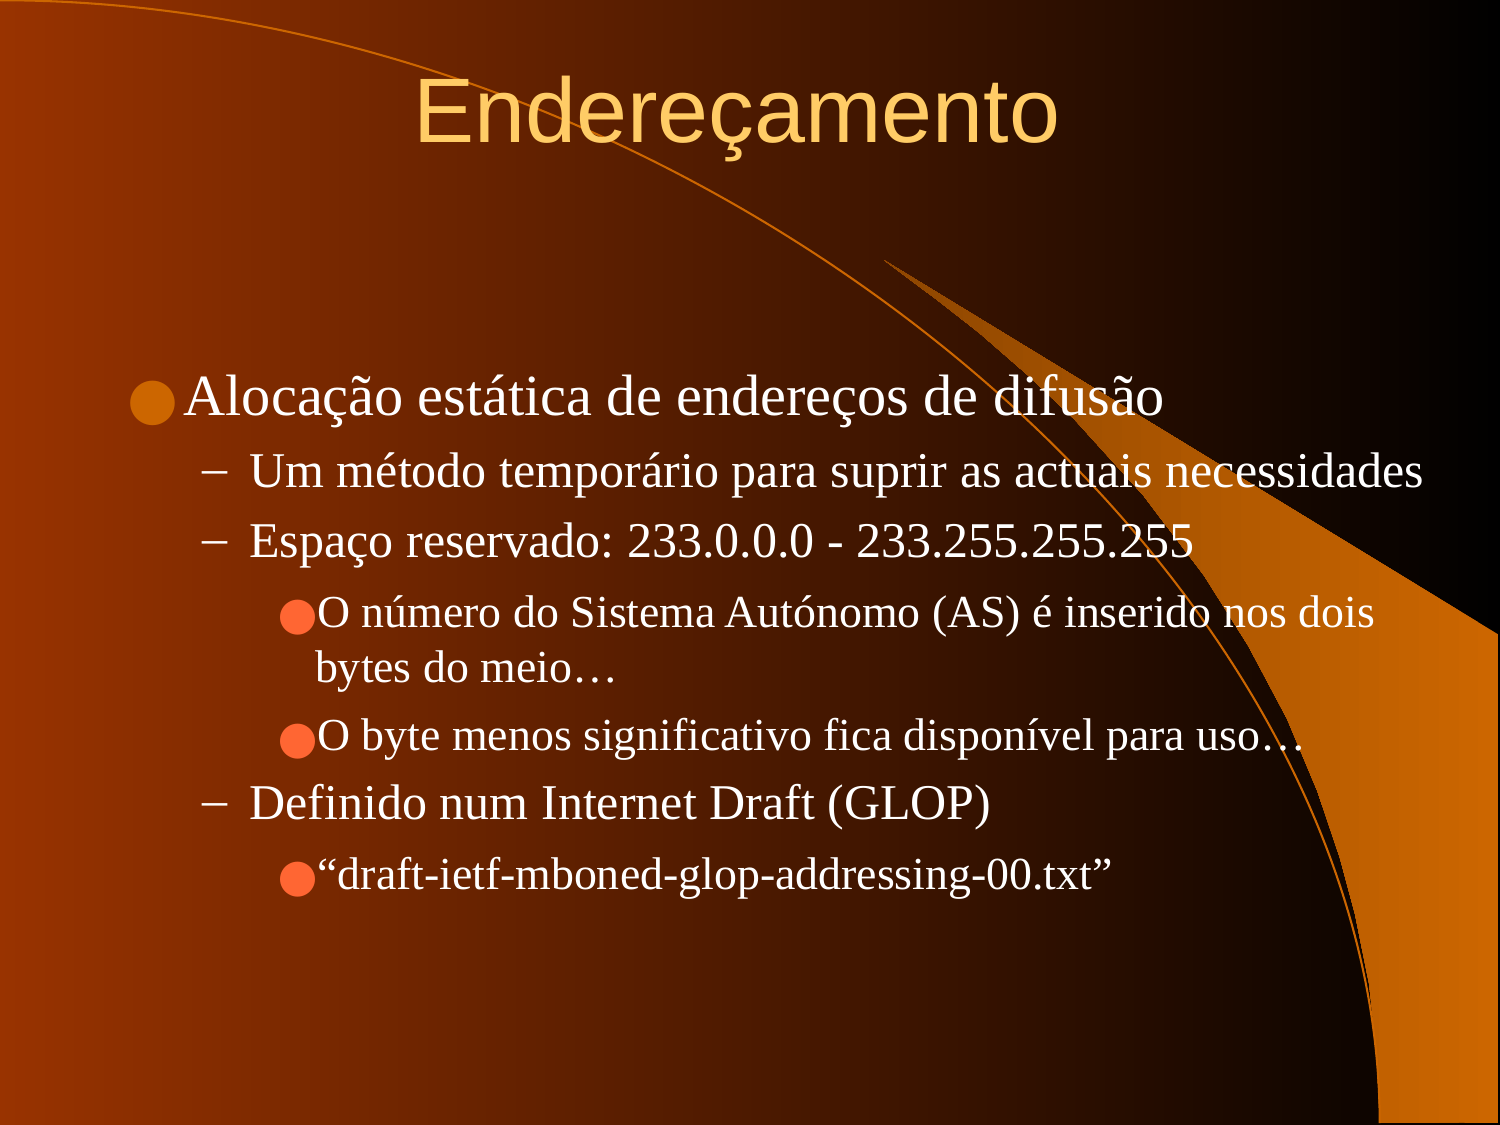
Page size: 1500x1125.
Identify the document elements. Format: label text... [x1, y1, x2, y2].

list Alocação estática de endereços de difusão Um método temporário para suprir as actuais necessidades Espaço reservado: 233.0.0.0 - 233.255.255.255 O número do Sistema Autónomo (AS) é inserido nos dois bytes do meio… O byte menos significativo fica disponível para uso… Definido num Internet Draft (GLOP) “draft-ietf-mboned-glop-addressing-00.txt” [112, 350, 1462, 1072]
title Endereçamento [24, 24, 1475, 188]
